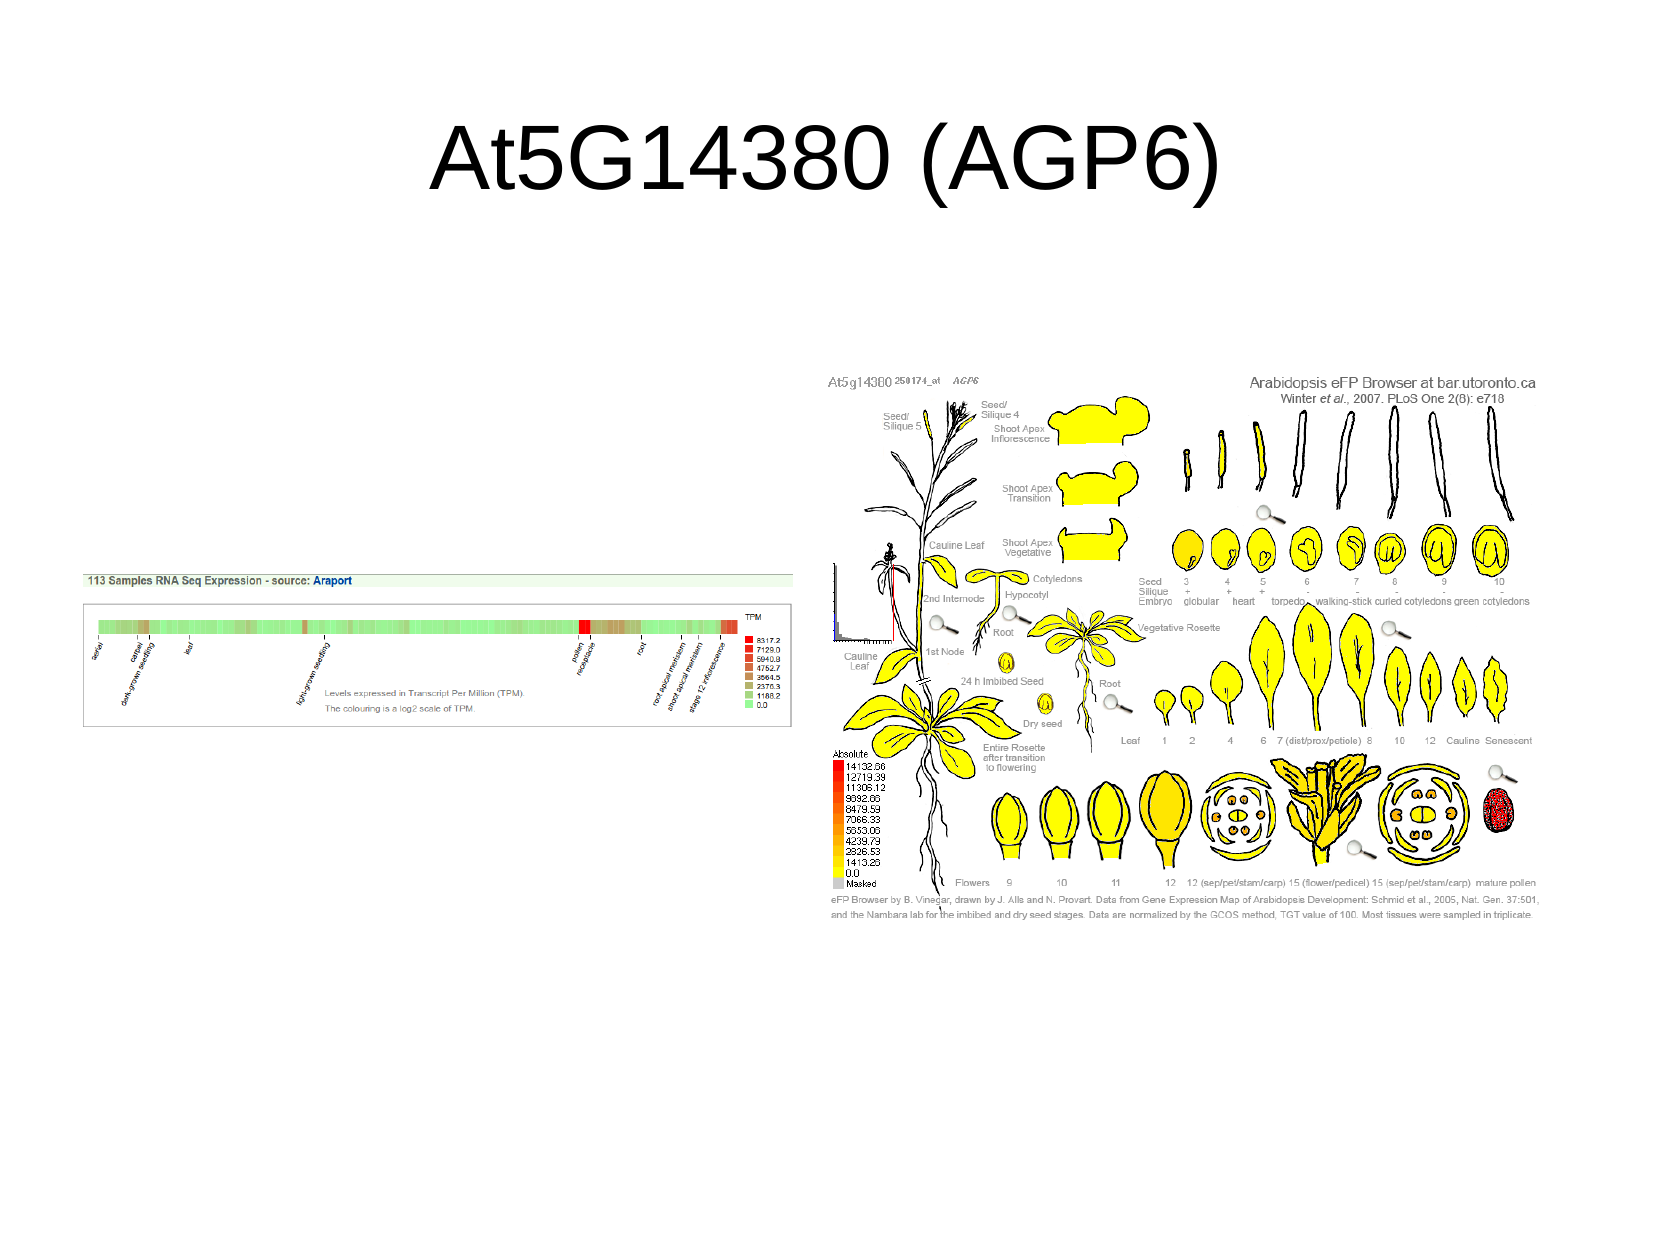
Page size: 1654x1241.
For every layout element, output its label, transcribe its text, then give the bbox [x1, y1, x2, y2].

picture [828, 374, 1539, 925]
title At5G14380 (AGP6) [82, 97, 1571, 209]
picture [82, 571, 793, 728]
